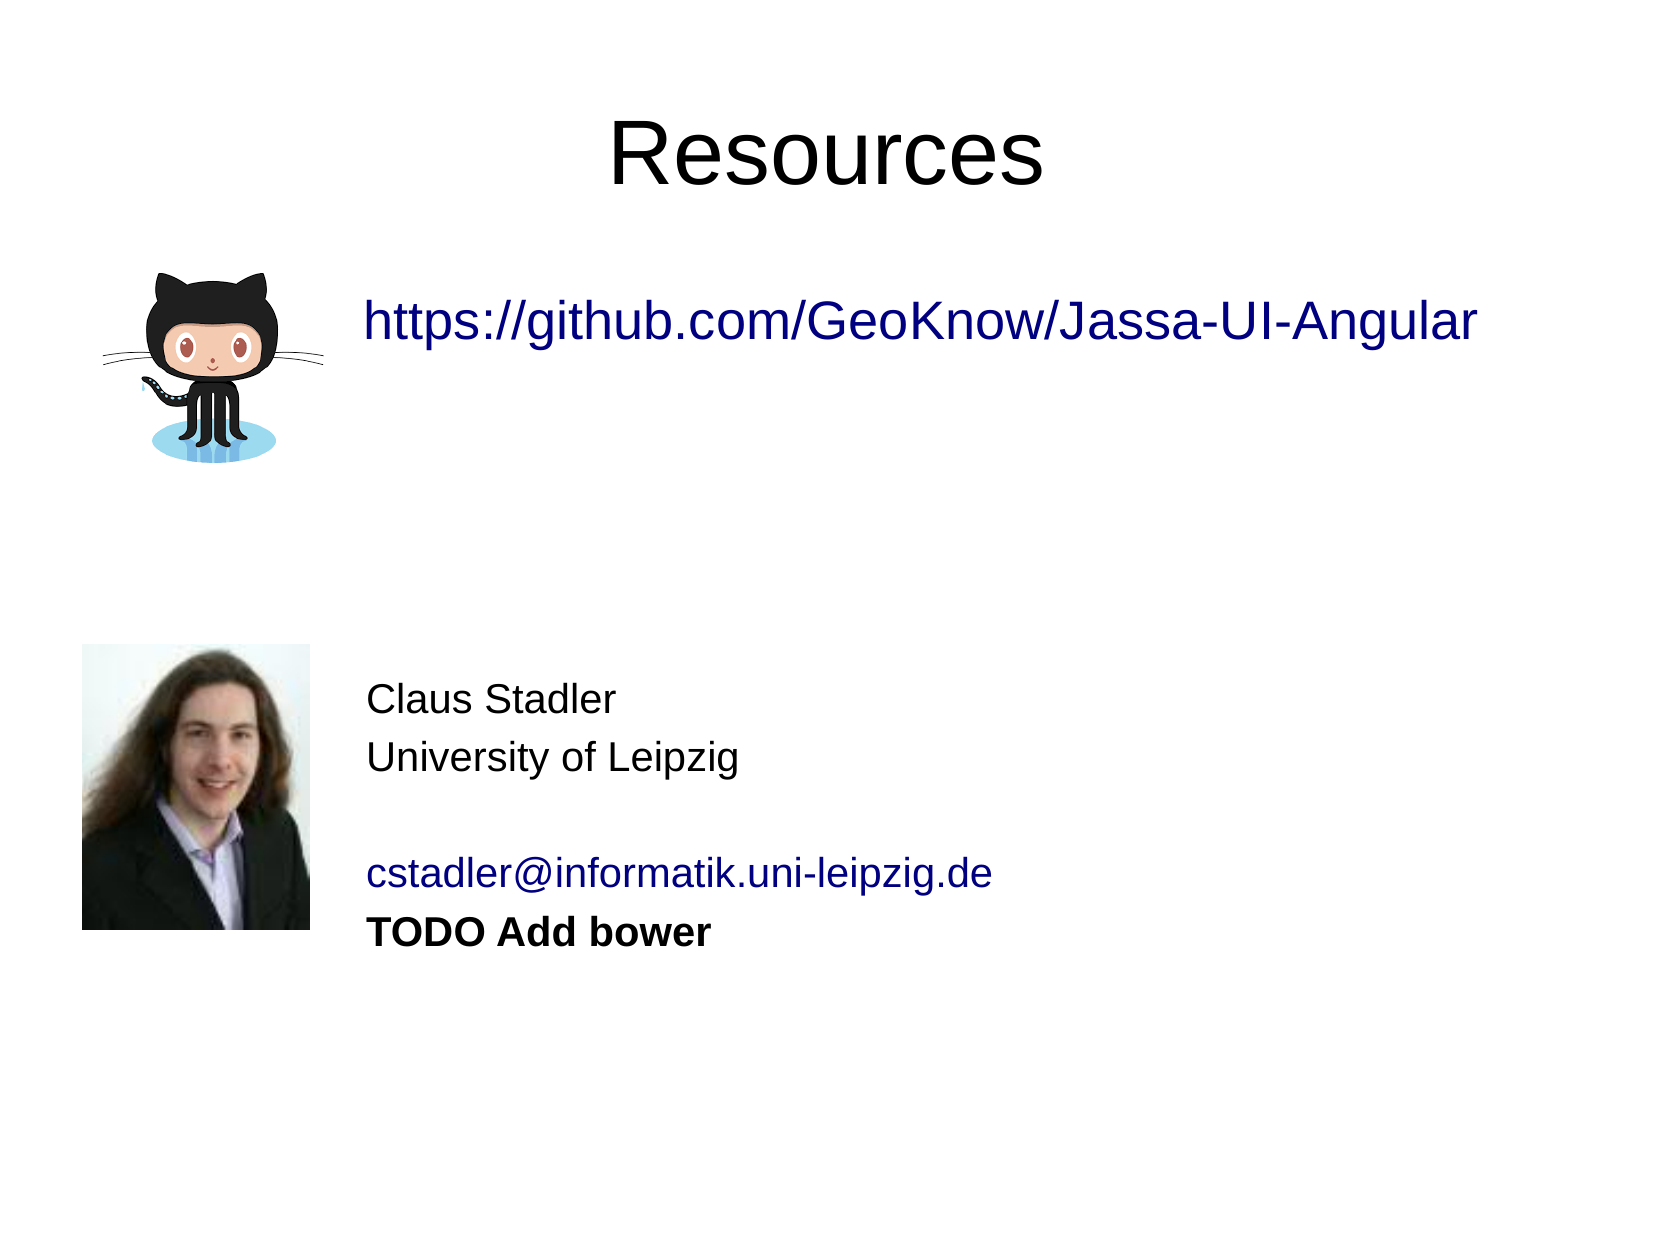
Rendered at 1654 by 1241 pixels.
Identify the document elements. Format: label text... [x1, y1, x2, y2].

picture [82, 644, 310, 930]
picture [95, 269, 331, 466]
title Resources [82, 49, 1571, 257]
list https://github.com/GeoKnow/Jassa-UI-Angular Claus Stadler University of Leipzig cstadler@informatik.uni-leipzig.de TODO Add bower [82, 290, 1571, 1010]
